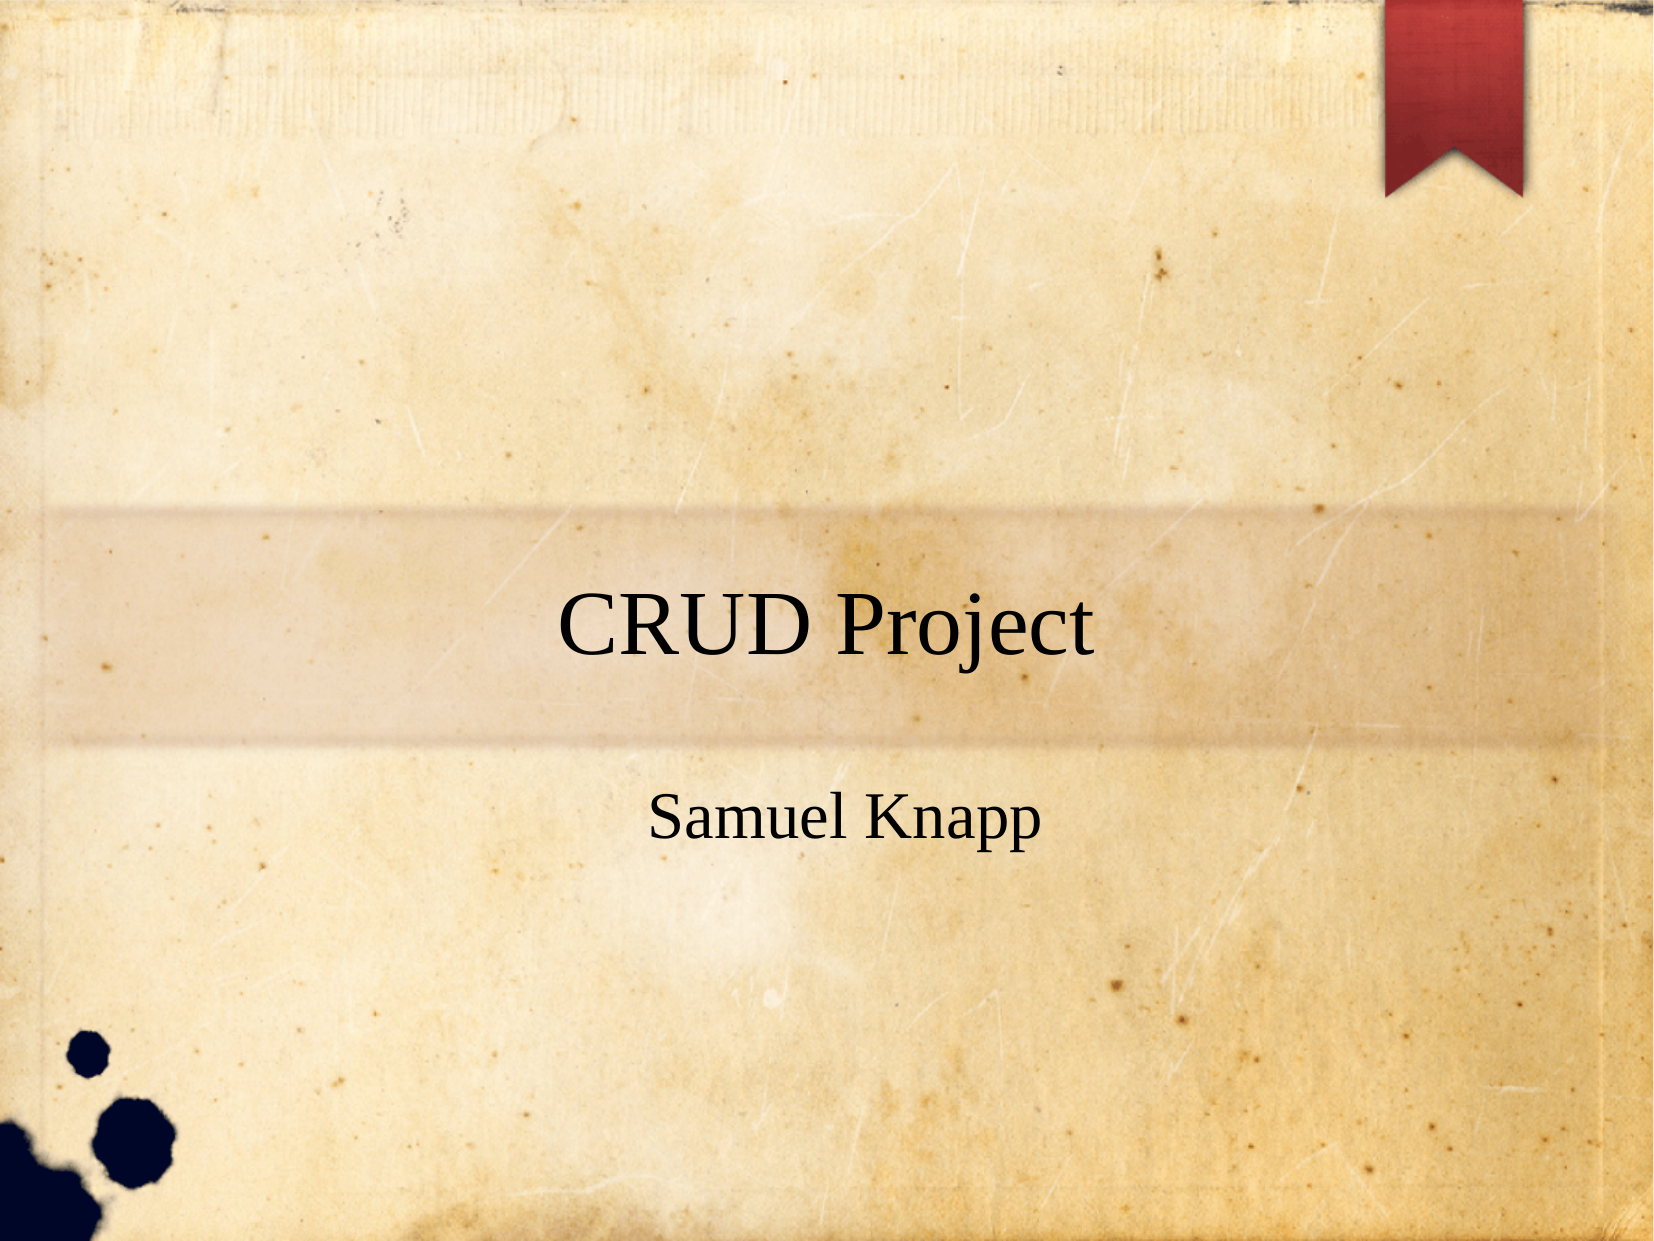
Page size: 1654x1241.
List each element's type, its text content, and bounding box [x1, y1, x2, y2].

picture [0, 0, 1654, 1241]
title CRUD Project [82, 519, 1571, 727]
list Samuel Knapp [82, 779, 1538, 1205]
